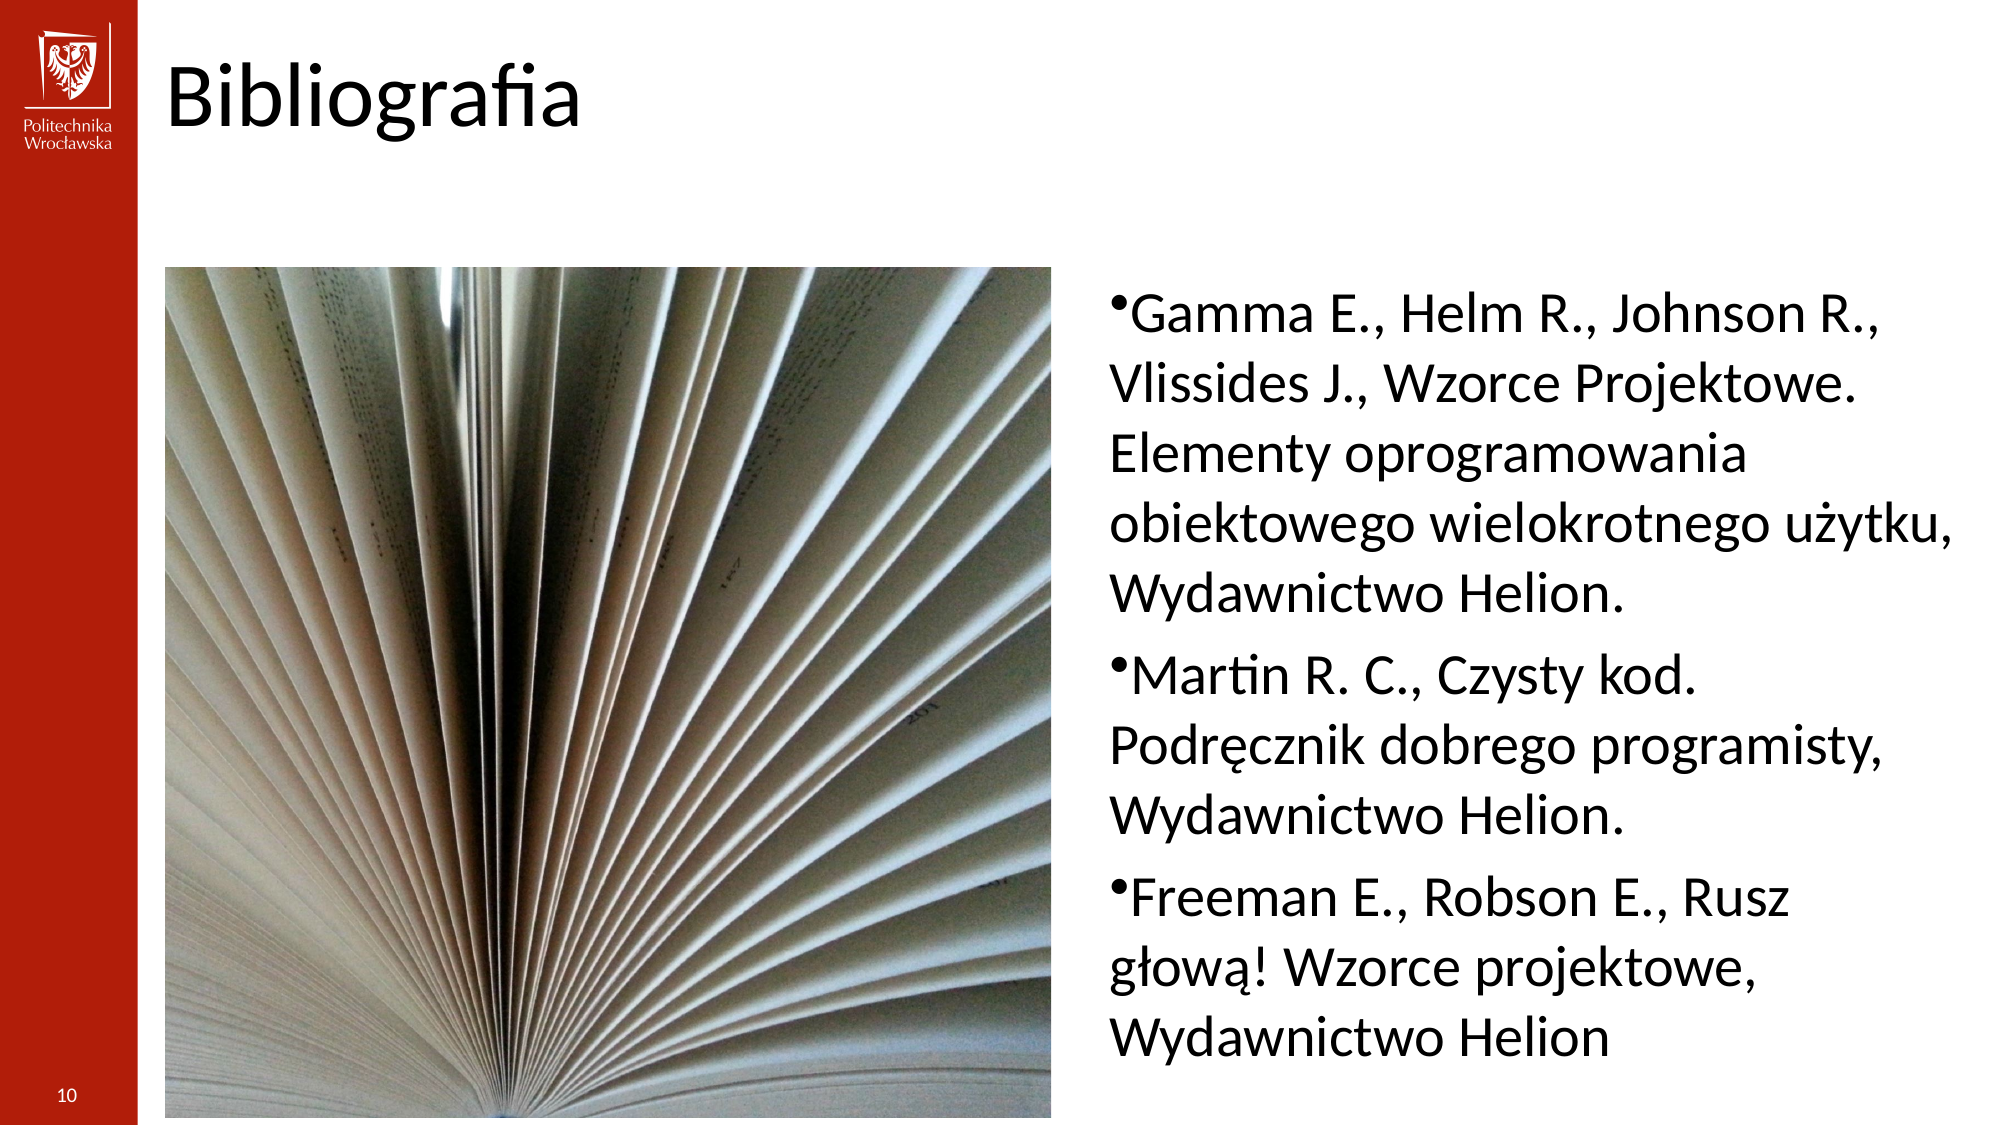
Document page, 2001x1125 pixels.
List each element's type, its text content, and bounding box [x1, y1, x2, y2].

picture [165, 267, 1052, 1118]
list Bibliografia [165, 19, 1973, 161]
list Gamma E., Helm R., Johnson R., Vlissides J., Wzorce Projektowe. Elementy oprogramowania obiektowego wielokrotnego użytku, Wydawnictwo Helion. Martin R. C., Czysty kod. Podręcznik dobrego programisty, Wydawnictwo Helion. Freeman E., Robson E., Rusz głową! Wzorce projektowe, Wydawnictwo Helion [1094, 267, 1981, 1118]
picture [24, 22, 112, 149]
